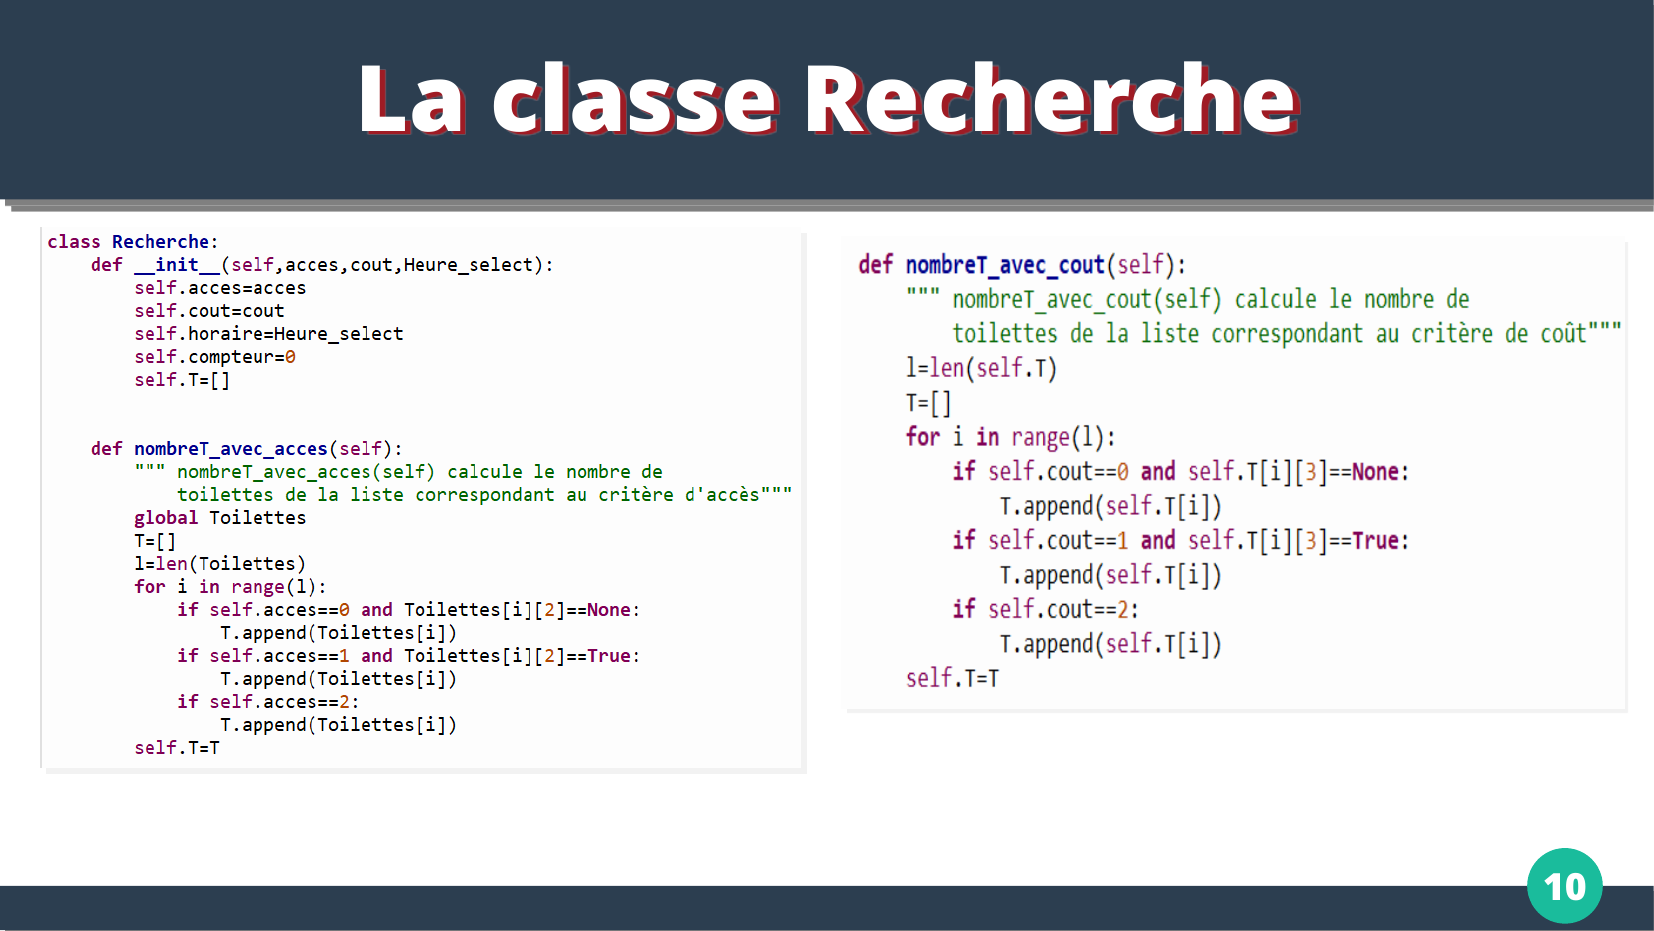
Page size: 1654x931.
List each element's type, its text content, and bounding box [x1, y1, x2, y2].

title La classe Recherche [59, 37, 1595, 155]
picture [40, 227, 801, 768]
picture [841, 236, 1625, 709]
